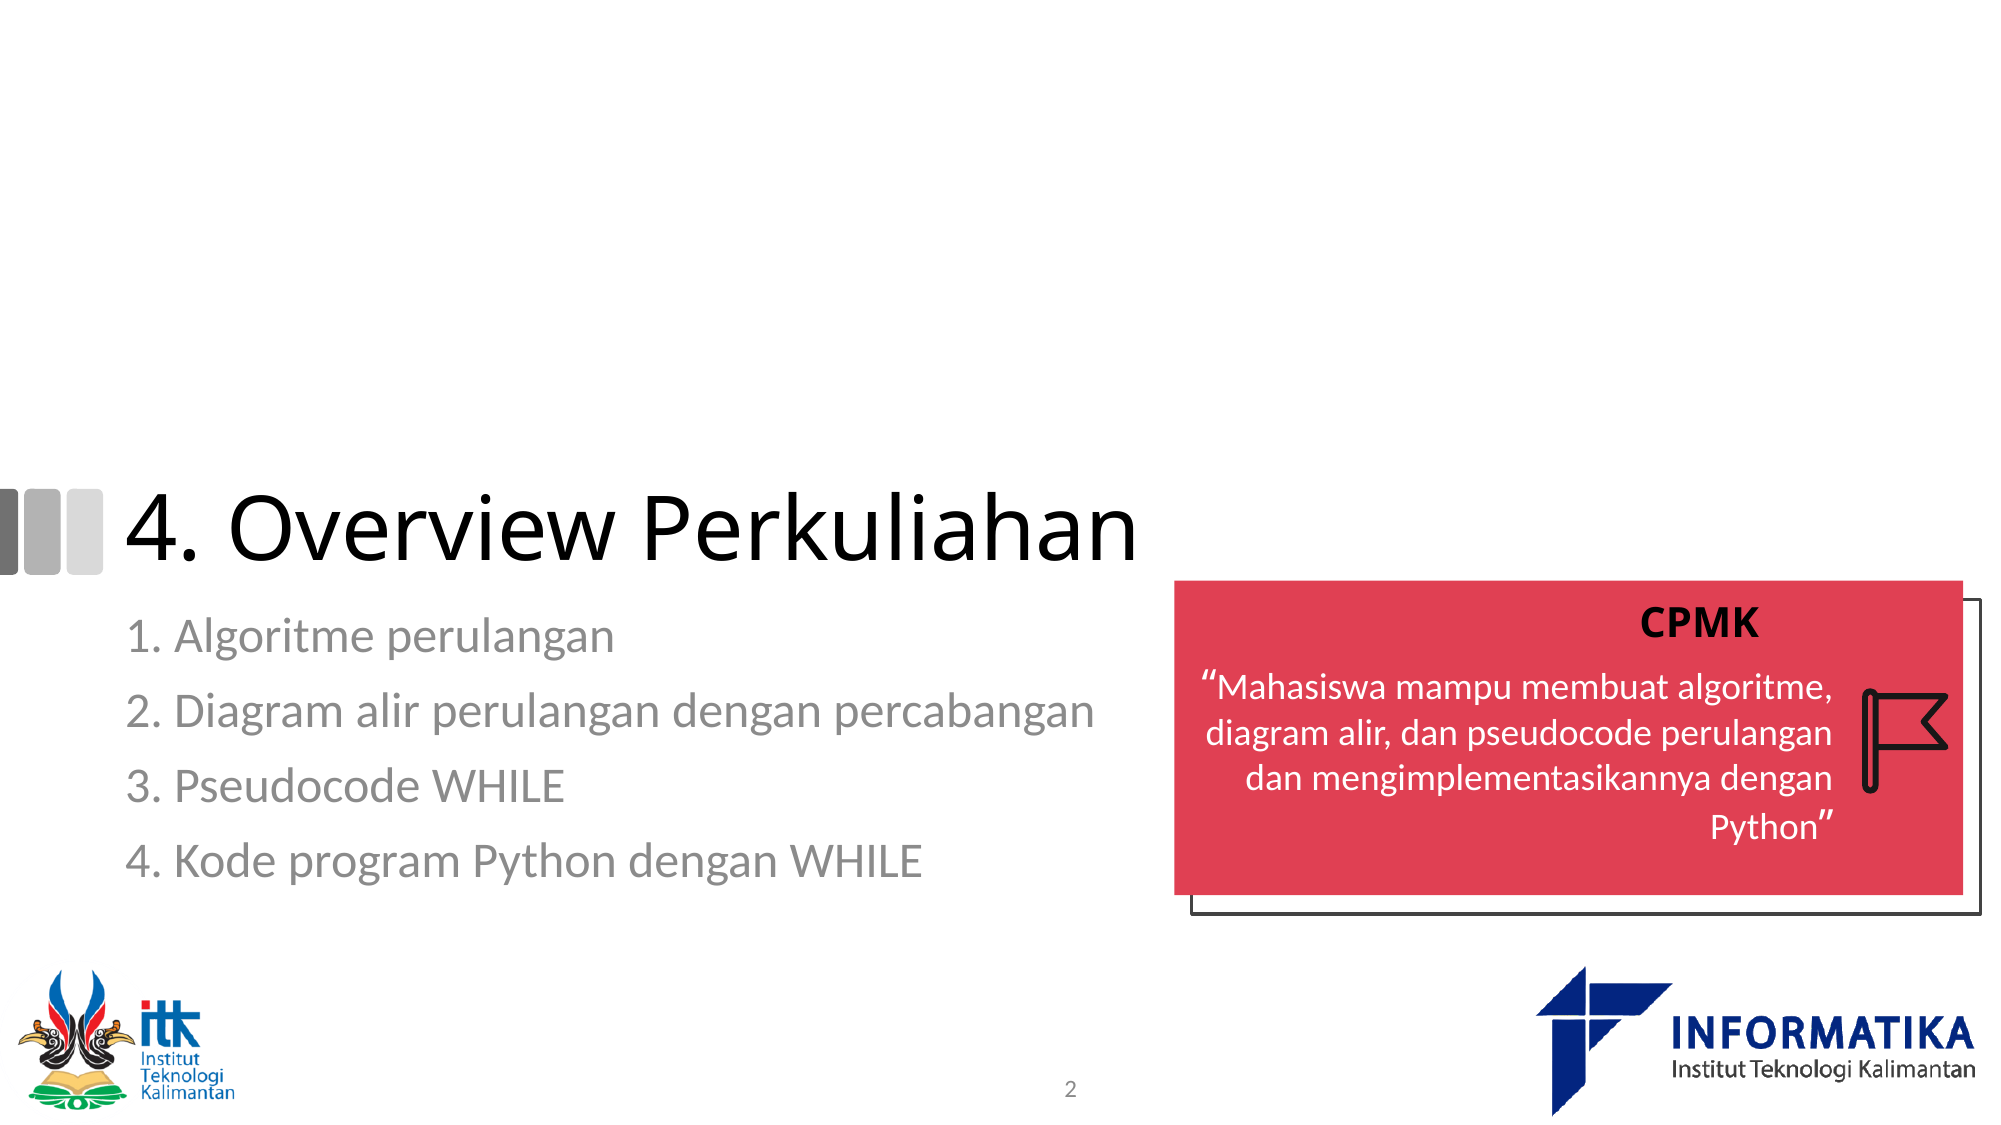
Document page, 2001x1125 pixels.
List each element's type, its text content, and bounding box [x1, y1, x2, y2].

text_box “Mahasiswa mampu membuat algoritme, diagram alir, dan pseudocode perulangan dan mengimplementasikannya dengan Python” [1174, 643, 1849, 772]
text_box [1744, 774, 1753, 779]
list 1. Algoritme perulangan 2. Diagram alir perulangan dengan percabangan 3. Pseudocode WHILE 4. Kode program Python dengan WHILE [110, 602, 1249, 928]
text_box [1567, 782, 1574, 788]
text_box [1384, 774, 1391, 781]
text_box [1609, 772, 1615, 779]
title 4. Overview Perkuliahan [110, 438, 1836, 589]
text_box [1174, 580, 1964, 896]
text_box [1698, 782, 1705, 788]
text_box [1800, 782, 1807, 788]
text_box [1441, 774, 1450, 788]
text_box [1625, 782, 1632, 788]
text_box [1783, 774, 1790, 781]
text_box [1517, 774, 1526, 779]
picture [0, 935, 253, 1125]
text_box [1270, 782, 1277, 788]
picture [1534, 965, 1976, 1118]
text_box [1681, 772, 1690, 785]
text_box [1782, 789, 1792, 794]
text_box CPMK [1248, 569, 1775, 662]
text_box [1346, 774, 1355, 779]
text_box [1383, 789, 1393, 794]
text_box [1469, 774, 1478, 779]
text_box [1725, 774, 1734, 788]
text_box [1250, 774, 1259, 788]
text_box [1174, 580, 1248, 643]
